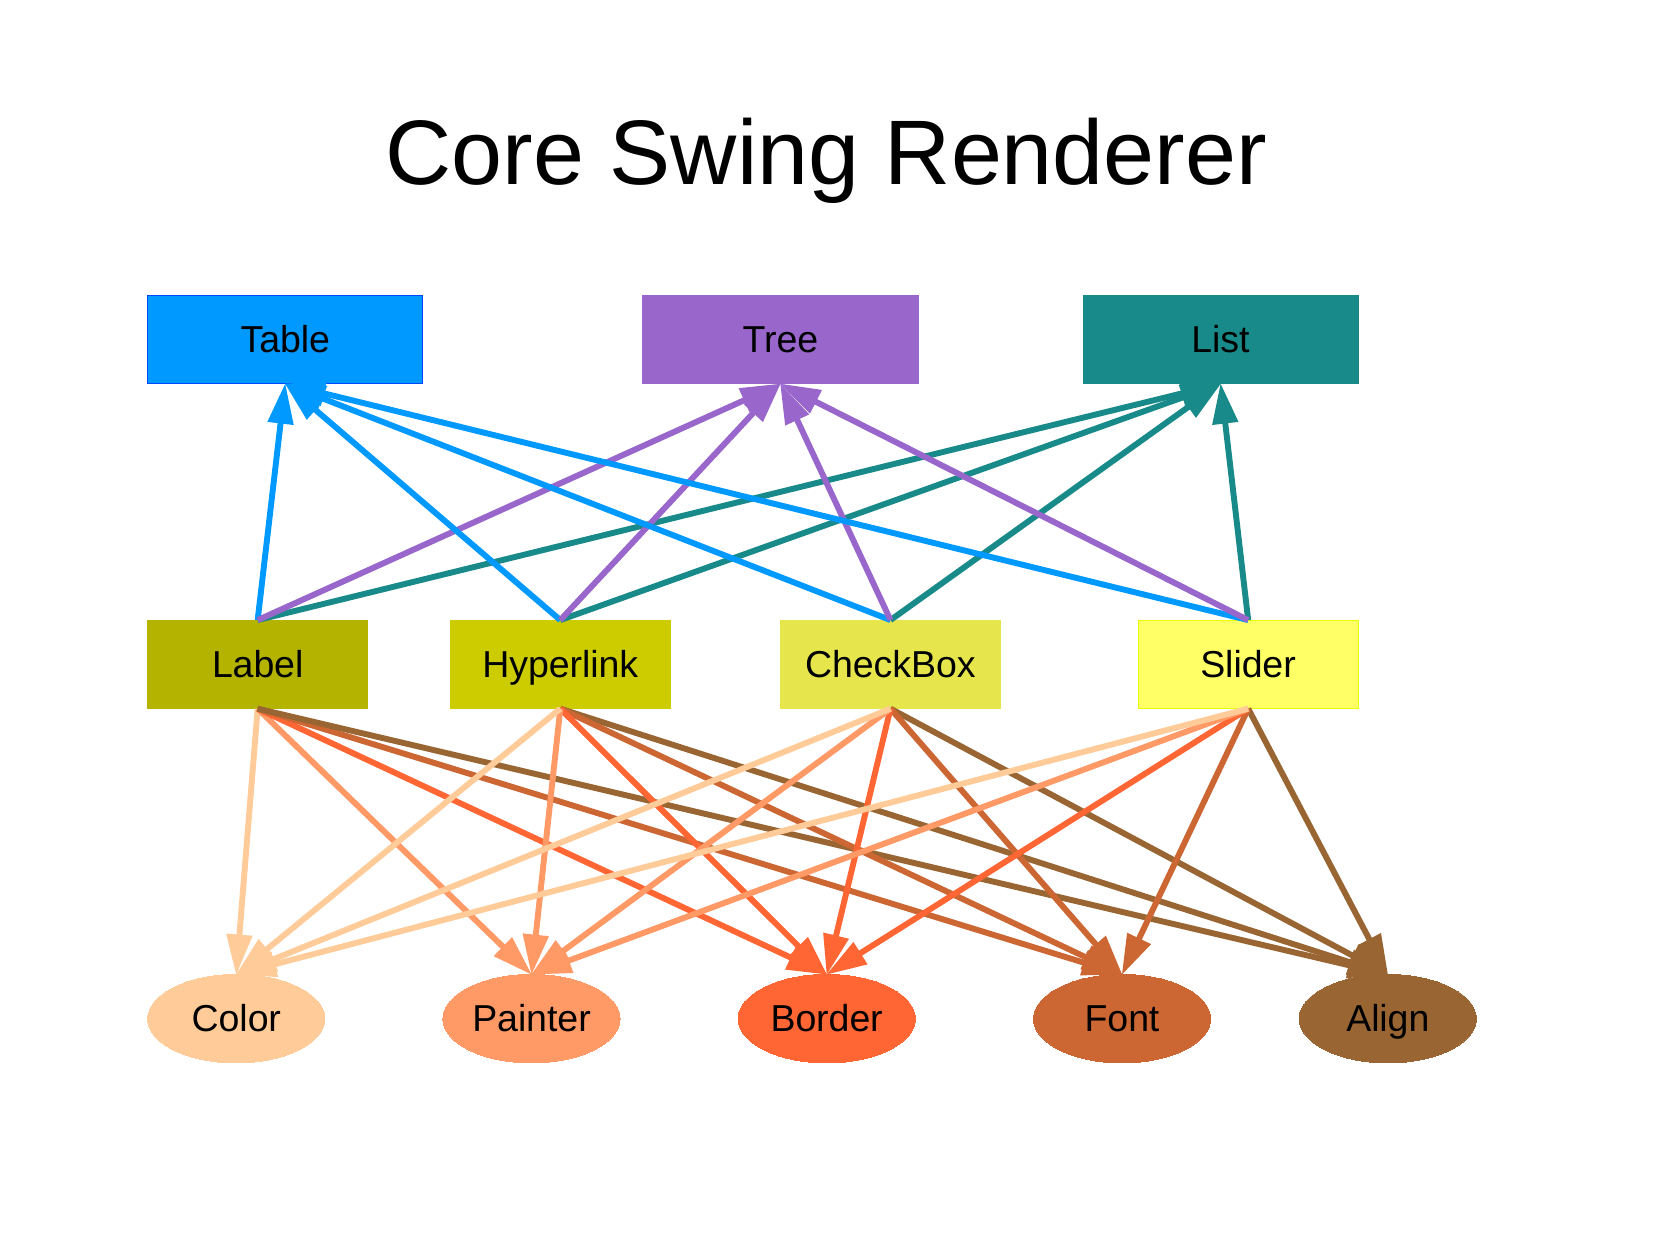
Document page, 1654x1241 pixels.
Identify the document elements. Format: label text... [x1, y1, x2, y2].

text_box Align [1299, 974, 1477, 1063]
text_box Tree [642, 295, 919, 384]
text_box CheckBox [780, 620, 1001, 709]
text_box Font [1033, 974, 1211, 1063]
text_box List [1083, 295, 1359, 384]
text_box Hyperlink [450, 620, 671, 709]
text_box Painter [442, 974, 621, 1063]
text_box Color [147, 974, 325, 1063]
text_box Label [147, 620, 368, 709]
text_box Slider [1138, 620, 1359, 709]
title Core Swing Renderer [82, 49, 1571, 257]
text_box Border [738, 974, 916, 1063]
text_box Table [147, 295, 423, 384]
